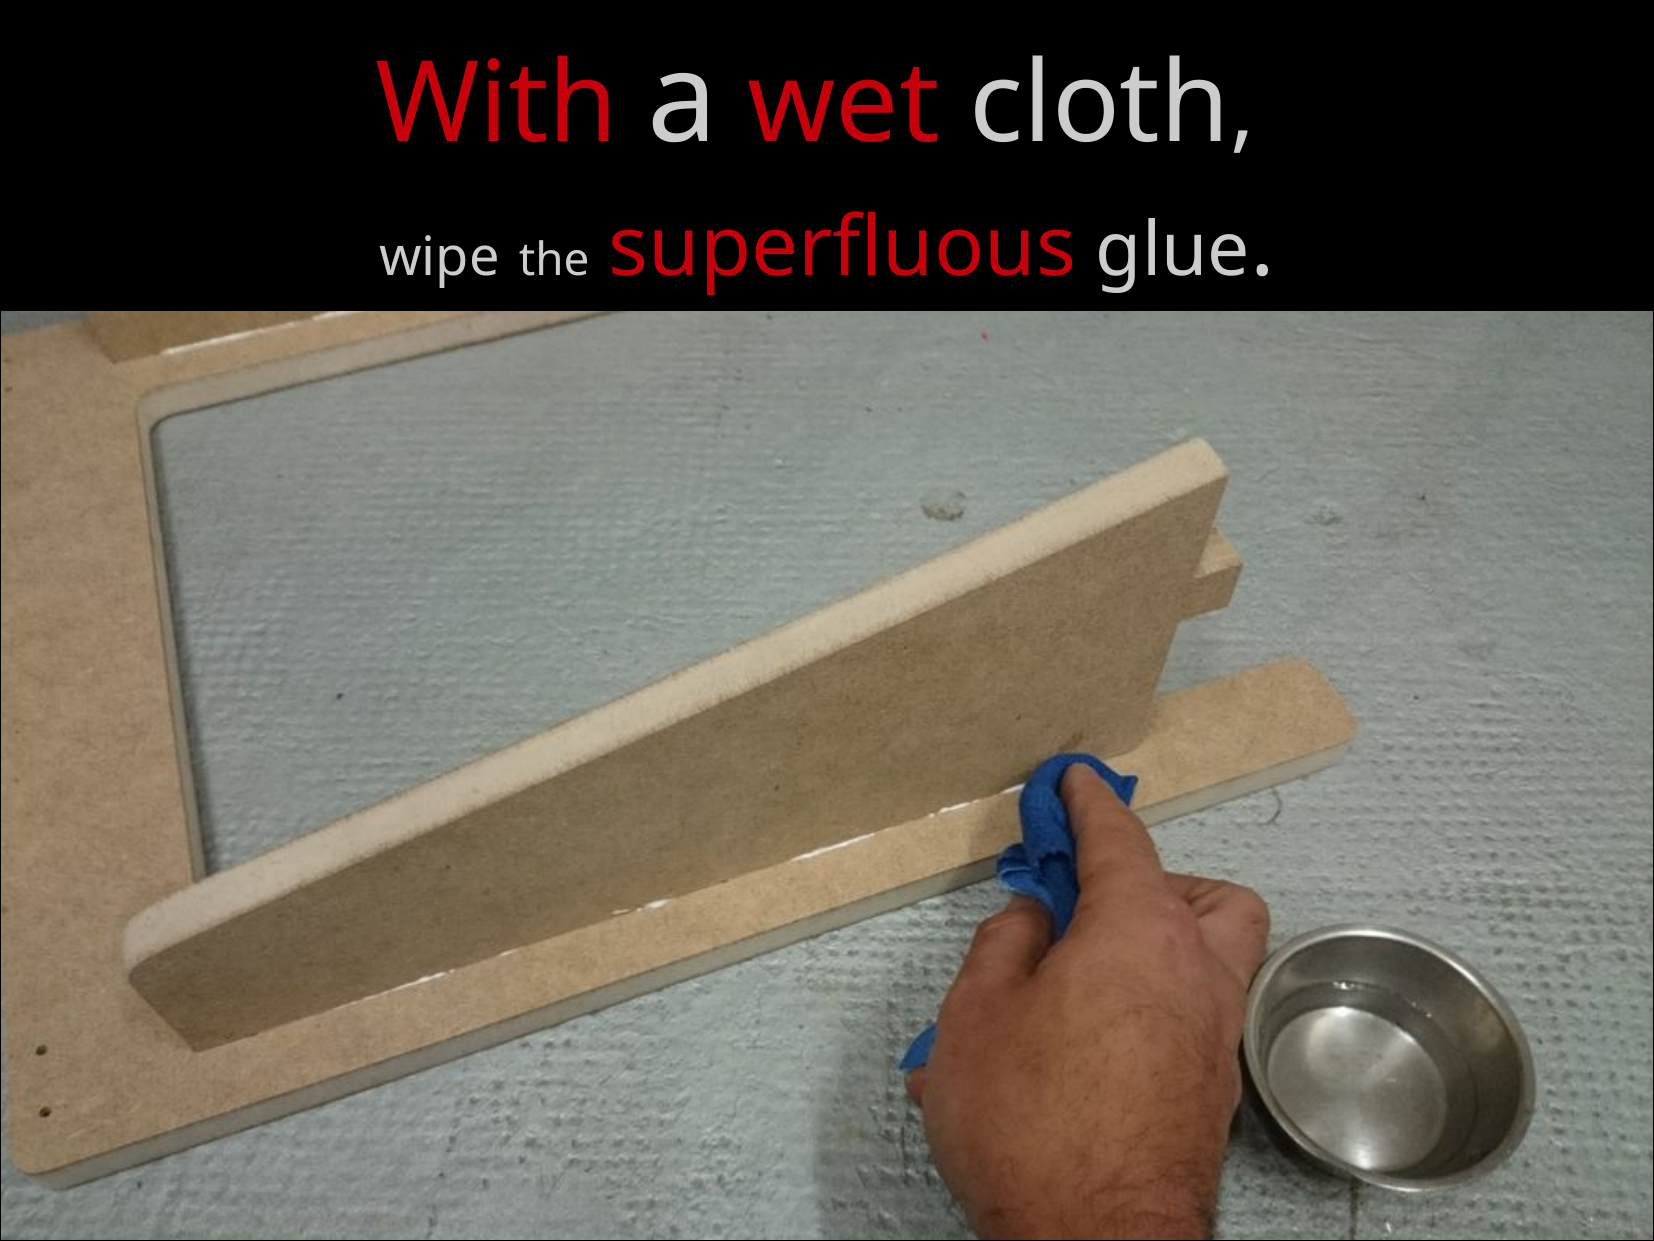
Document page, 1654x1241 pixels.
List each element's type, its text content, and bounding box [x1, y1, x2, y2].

title With a wet cloth, wipe the superfluous glue. [0, 0, 1654, 311]
picture [0, 311, 1654, 1241]
